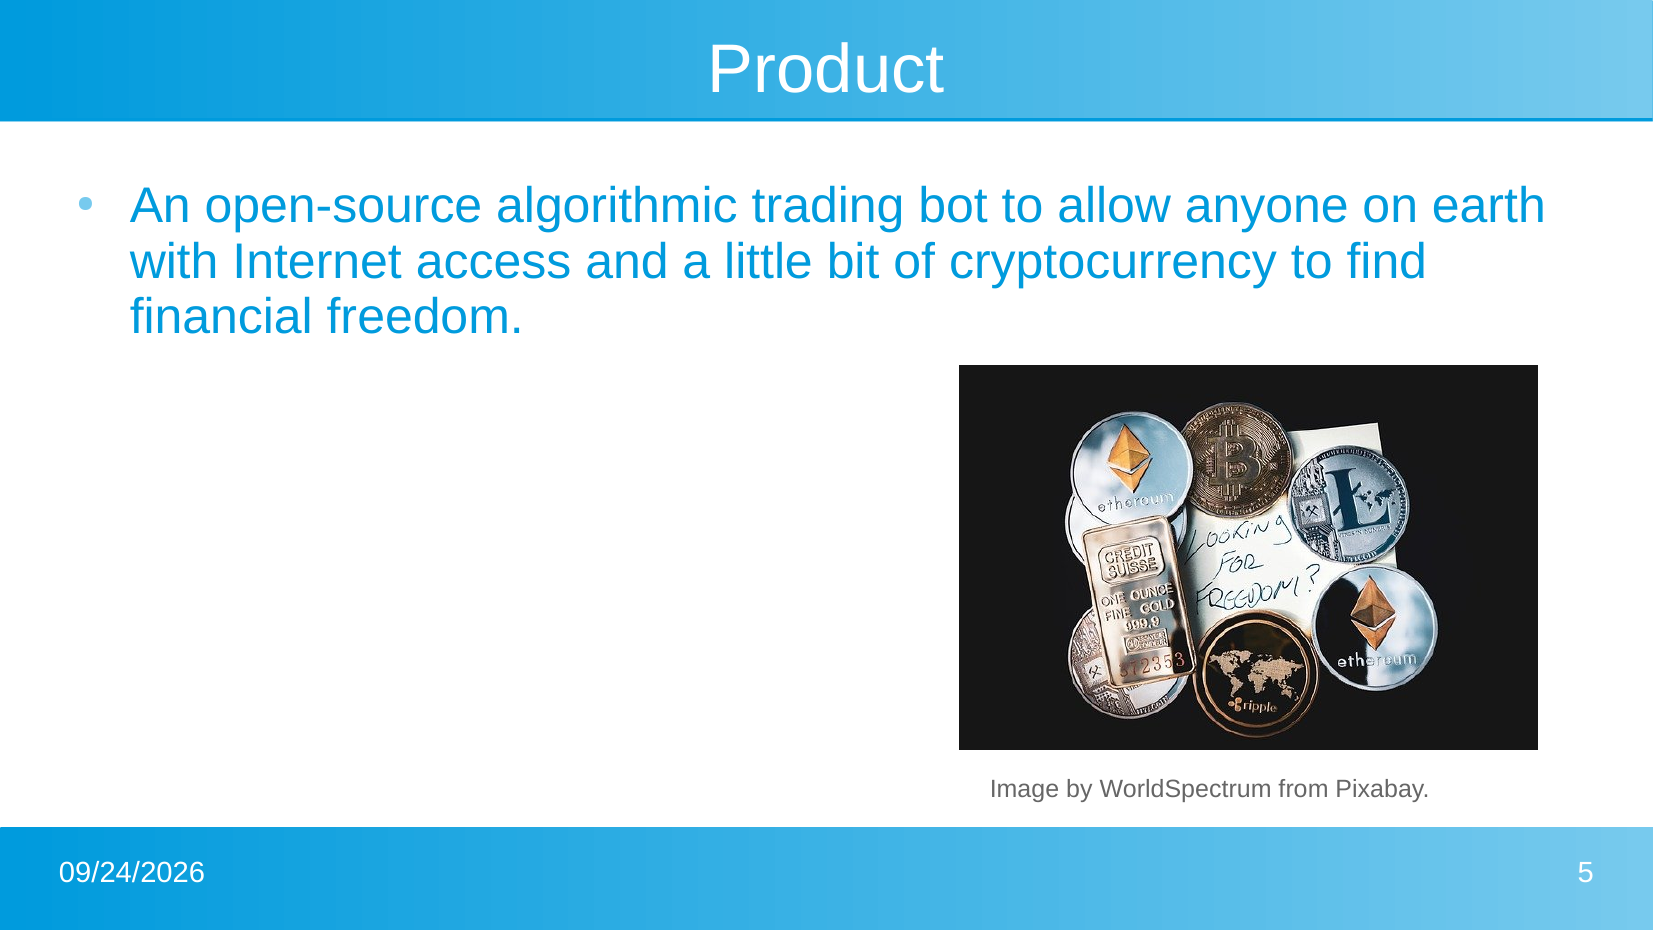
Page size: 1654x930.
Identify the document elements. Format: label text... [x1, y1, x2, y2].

title Product [58, 29, 1594, 108]
list An open-source algorithmic trading bot to allow anyone on earth with Internet access and a little bit of cryptocurrency to find financial freedom. [58, 177, 1594, 768]
picture [959, 365, 1538, 751]
text_box Image by WorldSpectrum from Pixabay. [975, 767, 1538, 811]
